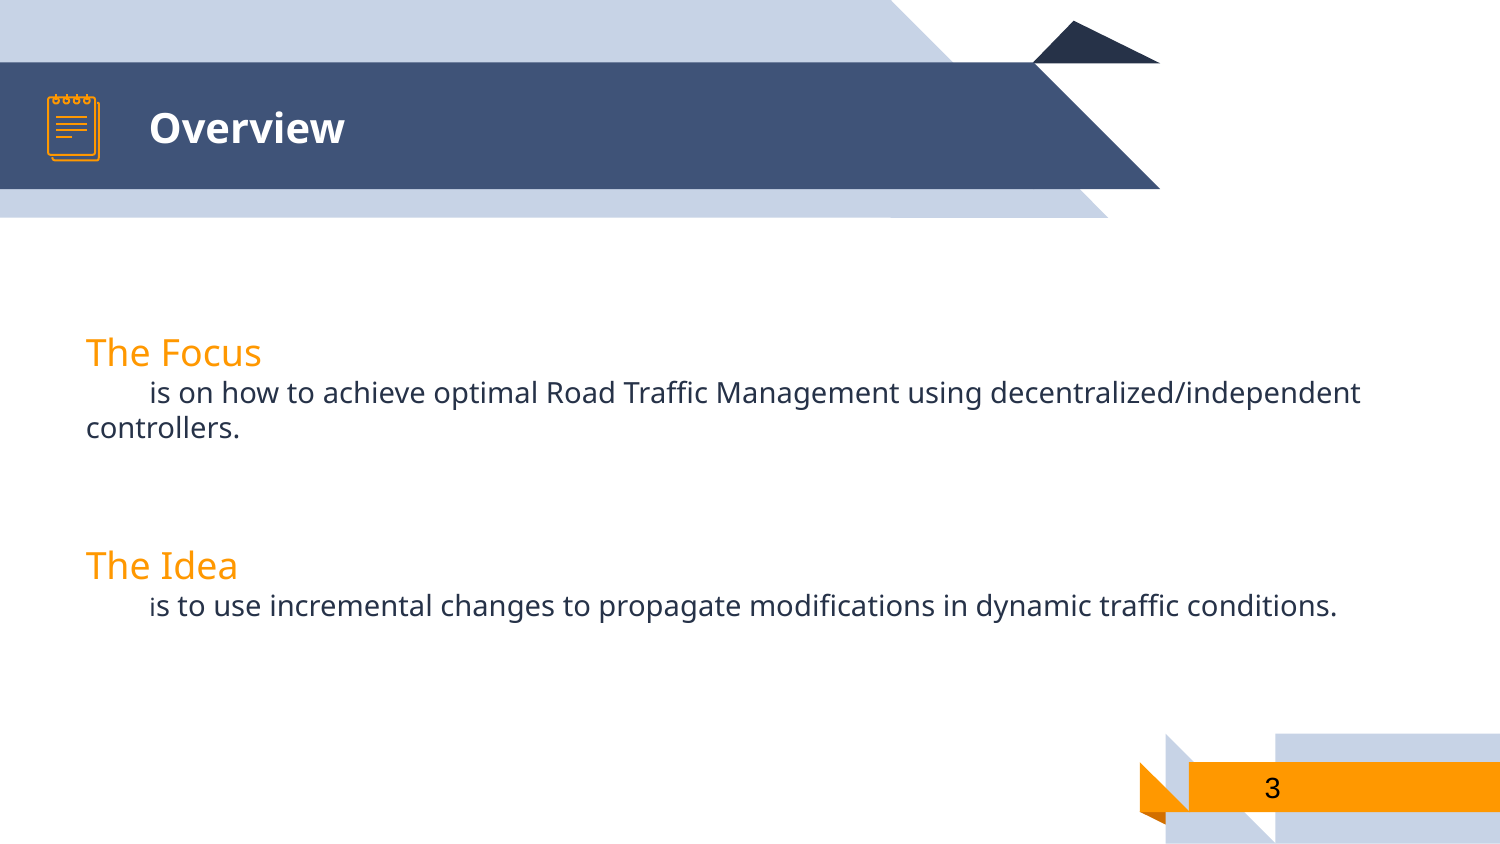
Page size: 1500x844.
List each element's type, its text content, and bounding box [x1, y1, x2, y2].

list The Idea is to use incremental changes to propagate modifications in dynamic traffic conditions. [70, 527, 1430, 689]
slide_number <number> [1249, 760, 1494, 813]
list The Focus is on how to achieve optimal Road Traffic Management using decentralized/independent controllers. [70, 314, 1378, 500]
title Overview [133, 64, 997, 190]
